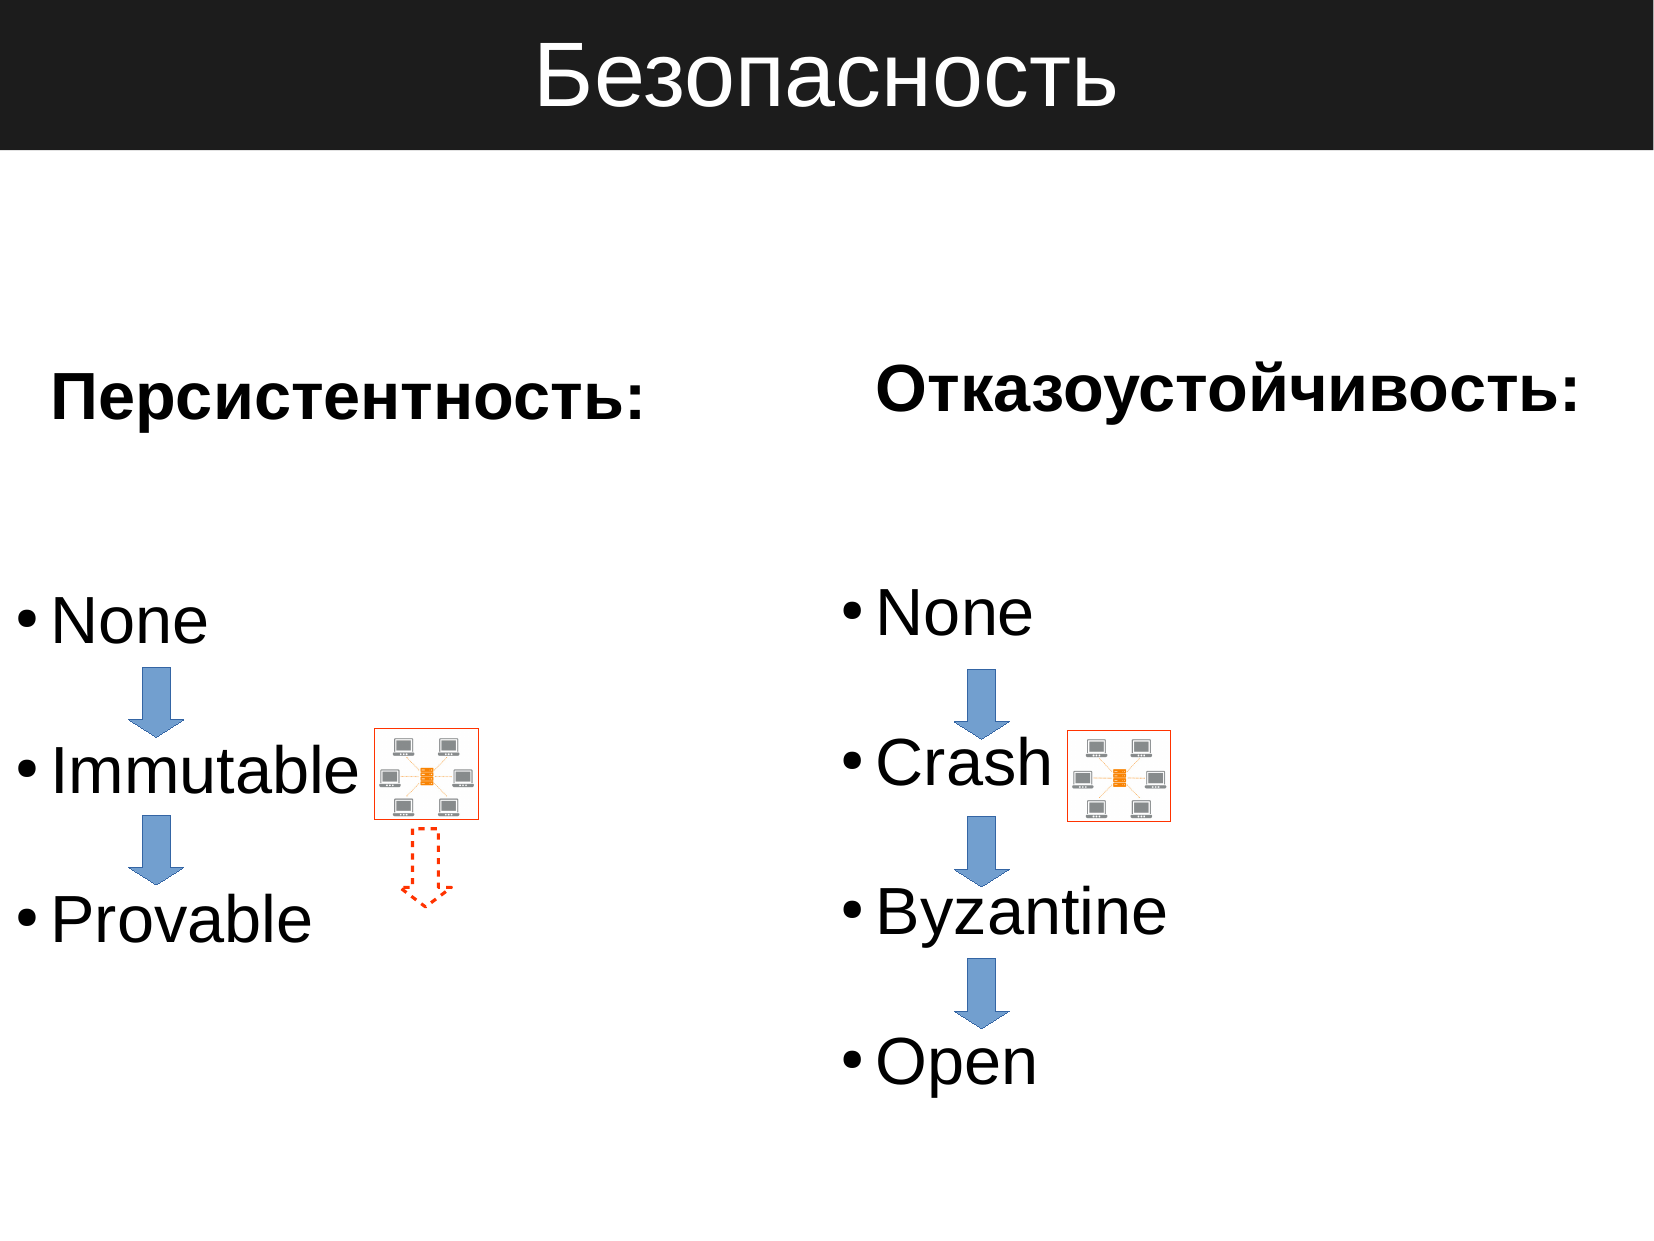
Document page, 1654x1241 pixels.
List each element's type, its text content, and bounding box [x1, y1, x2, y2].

picture [374, 728, 479, 820]
text_box [954, 669, 1010, 740]
text_box Отказоустойчивость: None Crash Byzantine Open [840, 211, 1583, 1164]
text_box [128, 667, 184, 738]
subtitle Персистентность: None Immutable Provable [15, 210, 649, 1032]
title Безопасность [0, 0, 1654, 151]
picture [1067, 730, 1171, 822]
text_box [954, 816, 1010, 887]
text_box [954, 958, 1010, 1029]
text_box [128, 815, 184, 885]
